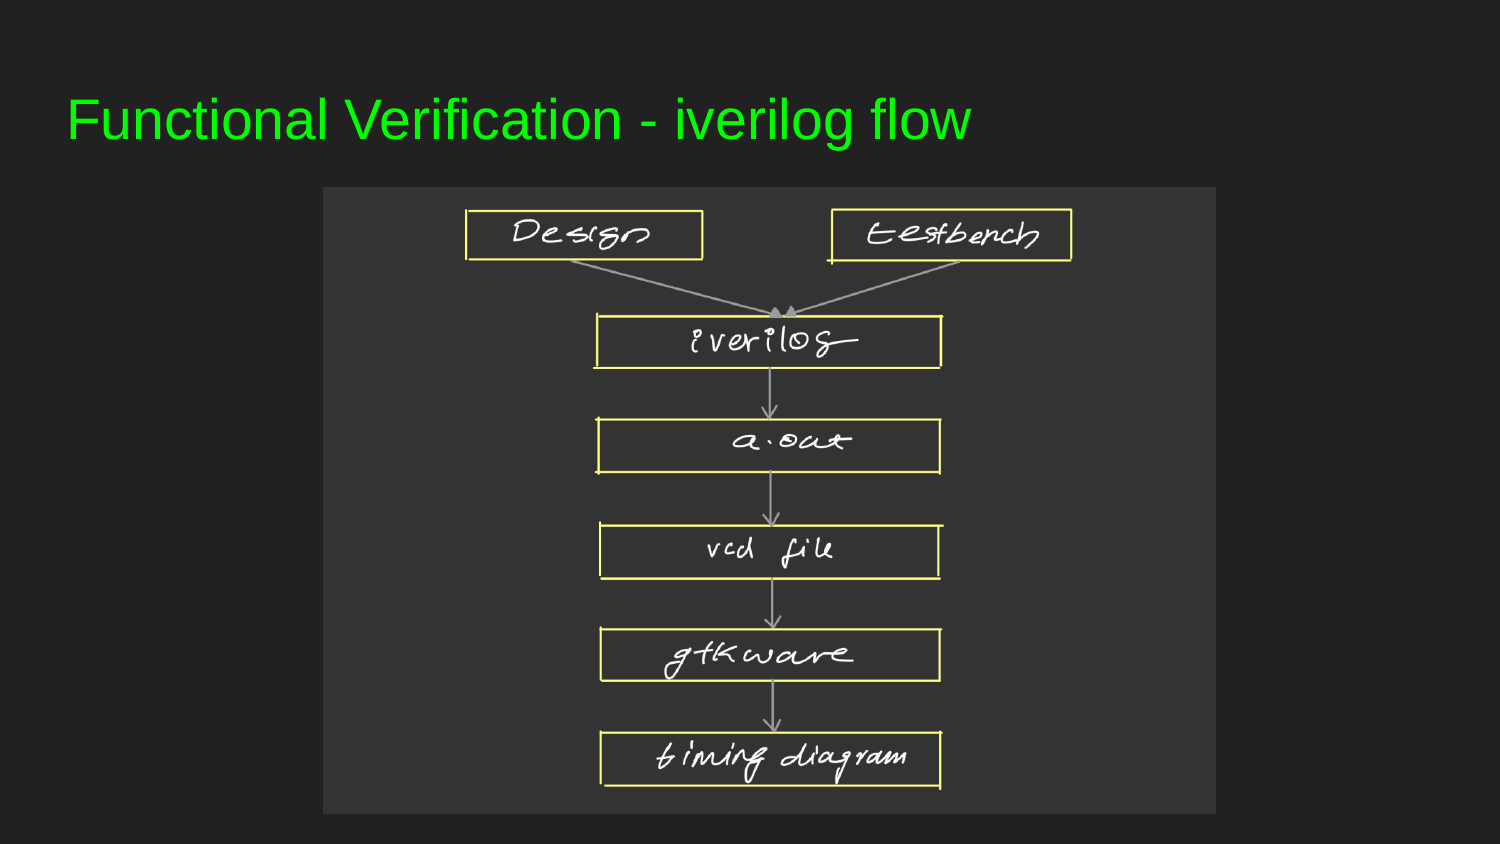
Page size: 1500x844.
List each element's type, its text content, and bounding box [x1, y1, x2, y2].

picture [323, 187, 1216, 814]
title Functional Verification - iverilog flow [51, 72, 1449, 167]
